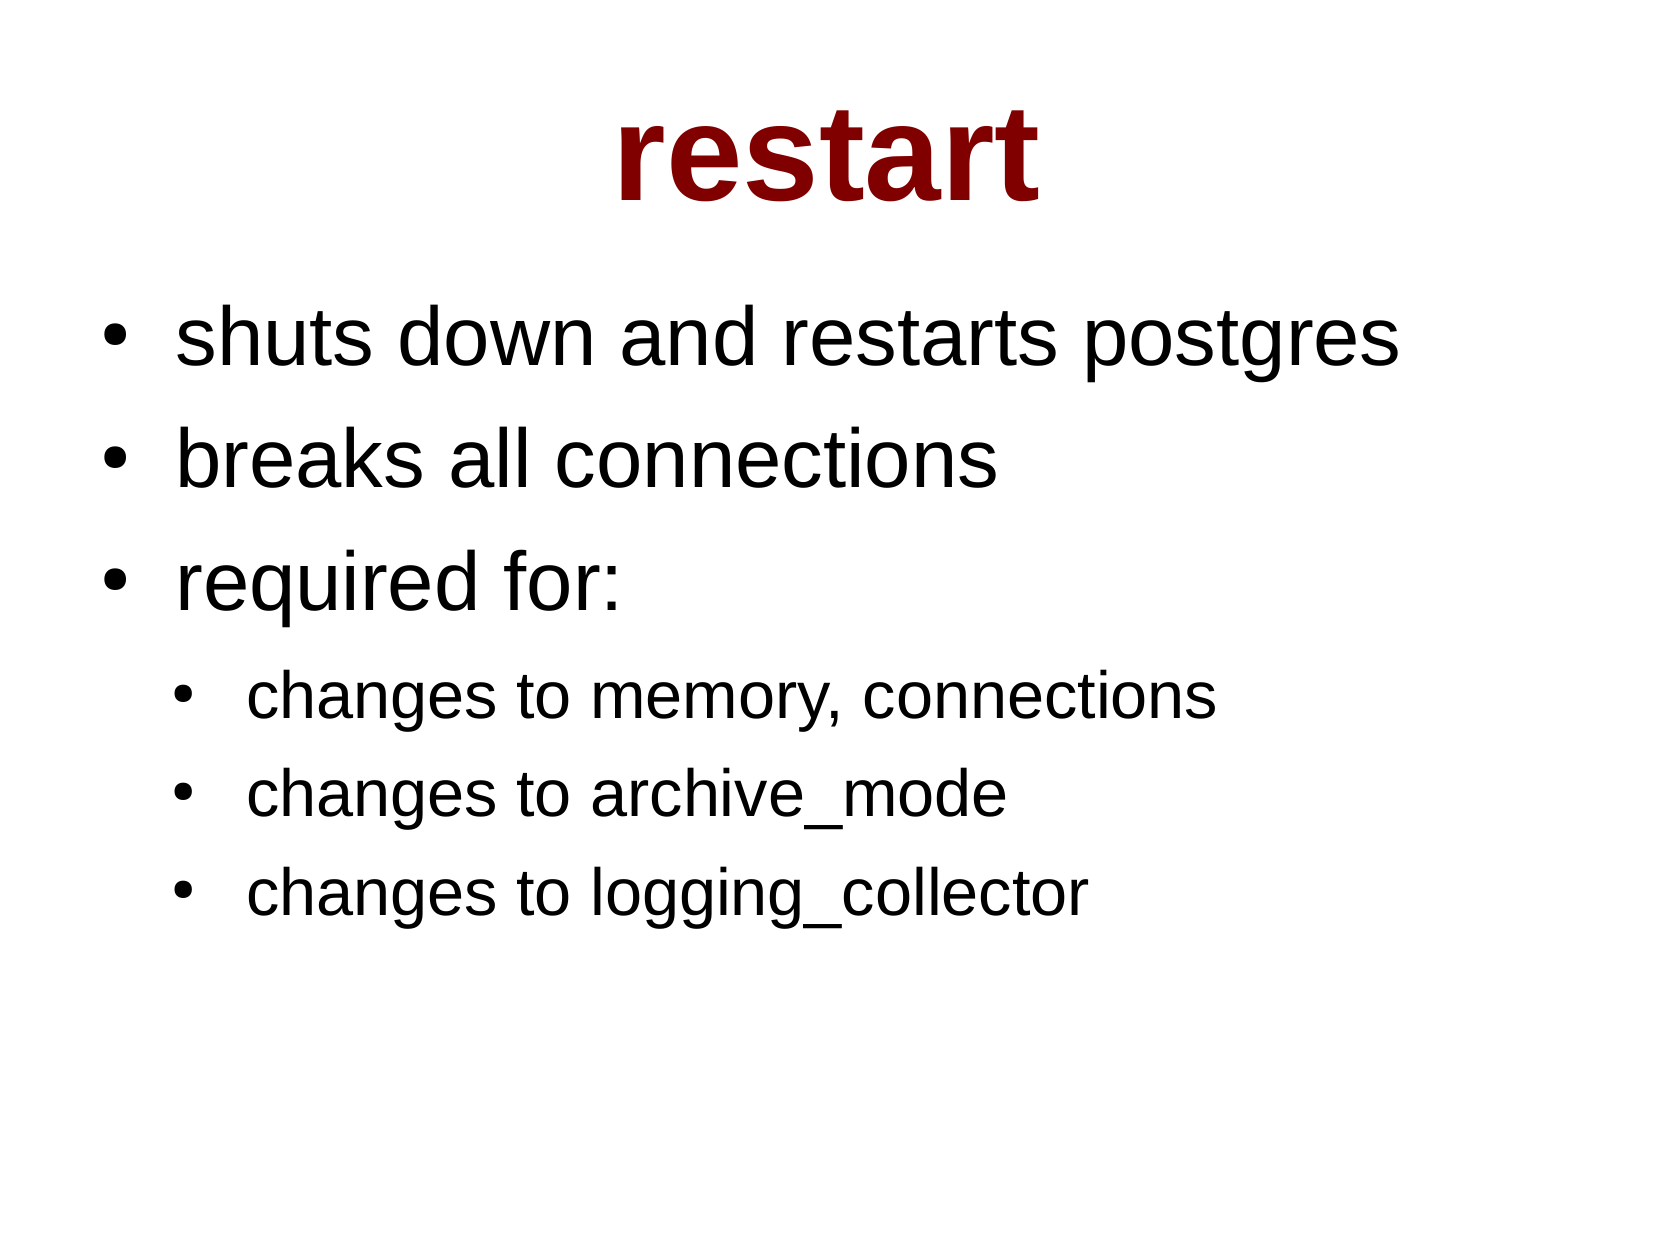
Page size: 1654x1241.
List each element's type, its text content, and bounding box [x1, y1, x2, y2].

list shuts down and restarts postgres breaks all connections required for: changes to memory, connections changes to archive_mode changes to logging_collector [82, 290, 1571, 1010]
title restart [82, 49, 1571, 257]
